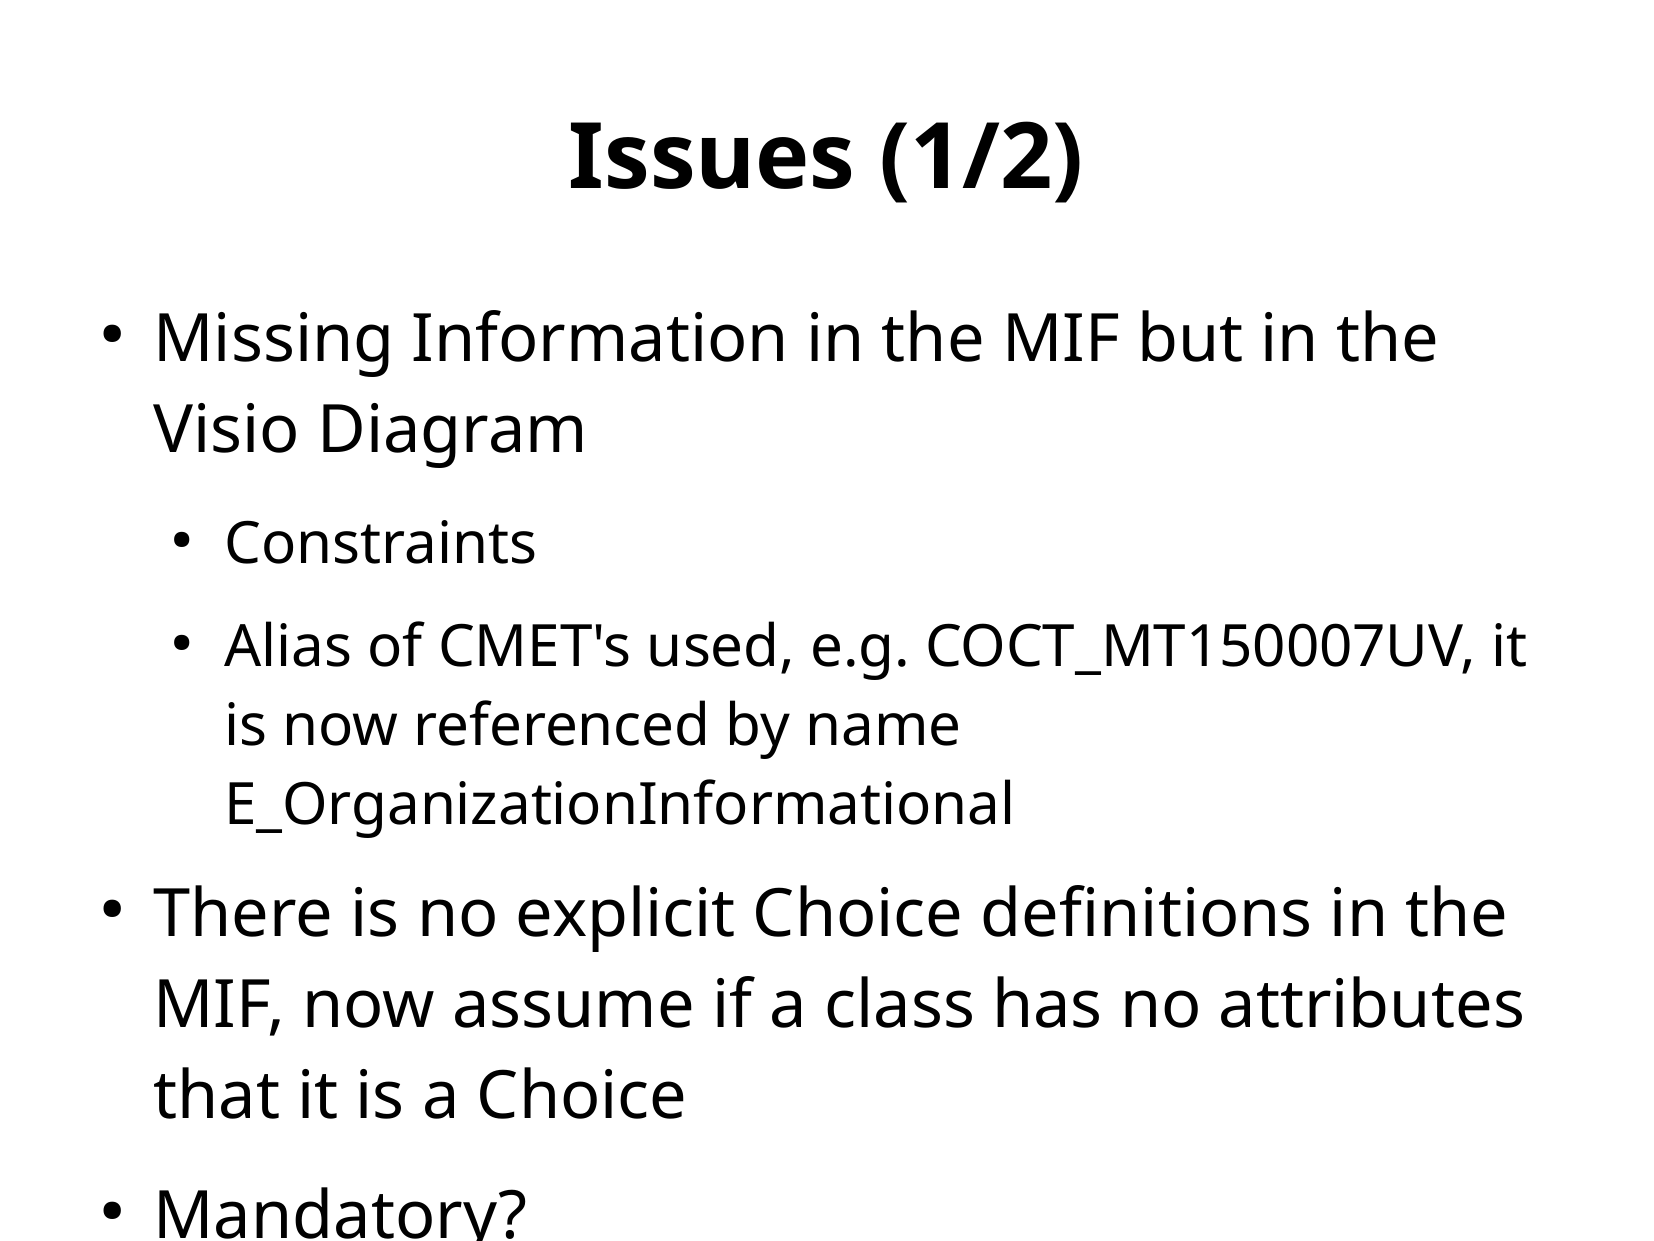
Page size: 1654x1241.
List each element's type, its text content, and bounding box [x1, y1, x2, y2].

title Issues (1/2) [82, 49, 1571, 257]
list Missing Information in the MIF but in the Visio Diagram Constraints Alias of CMET's used, e.g. COCT_MT150007UV, it is now referenced by name E_OrganizationInformational There is no explicit Choice definitions in the MIF, now assume if a class has no attributes that it is a Choice Mandatory? Why is EntryPoint a Class? Class can be derived from Class that EntryPoint points to. [82, 290, 1571, 1198]
